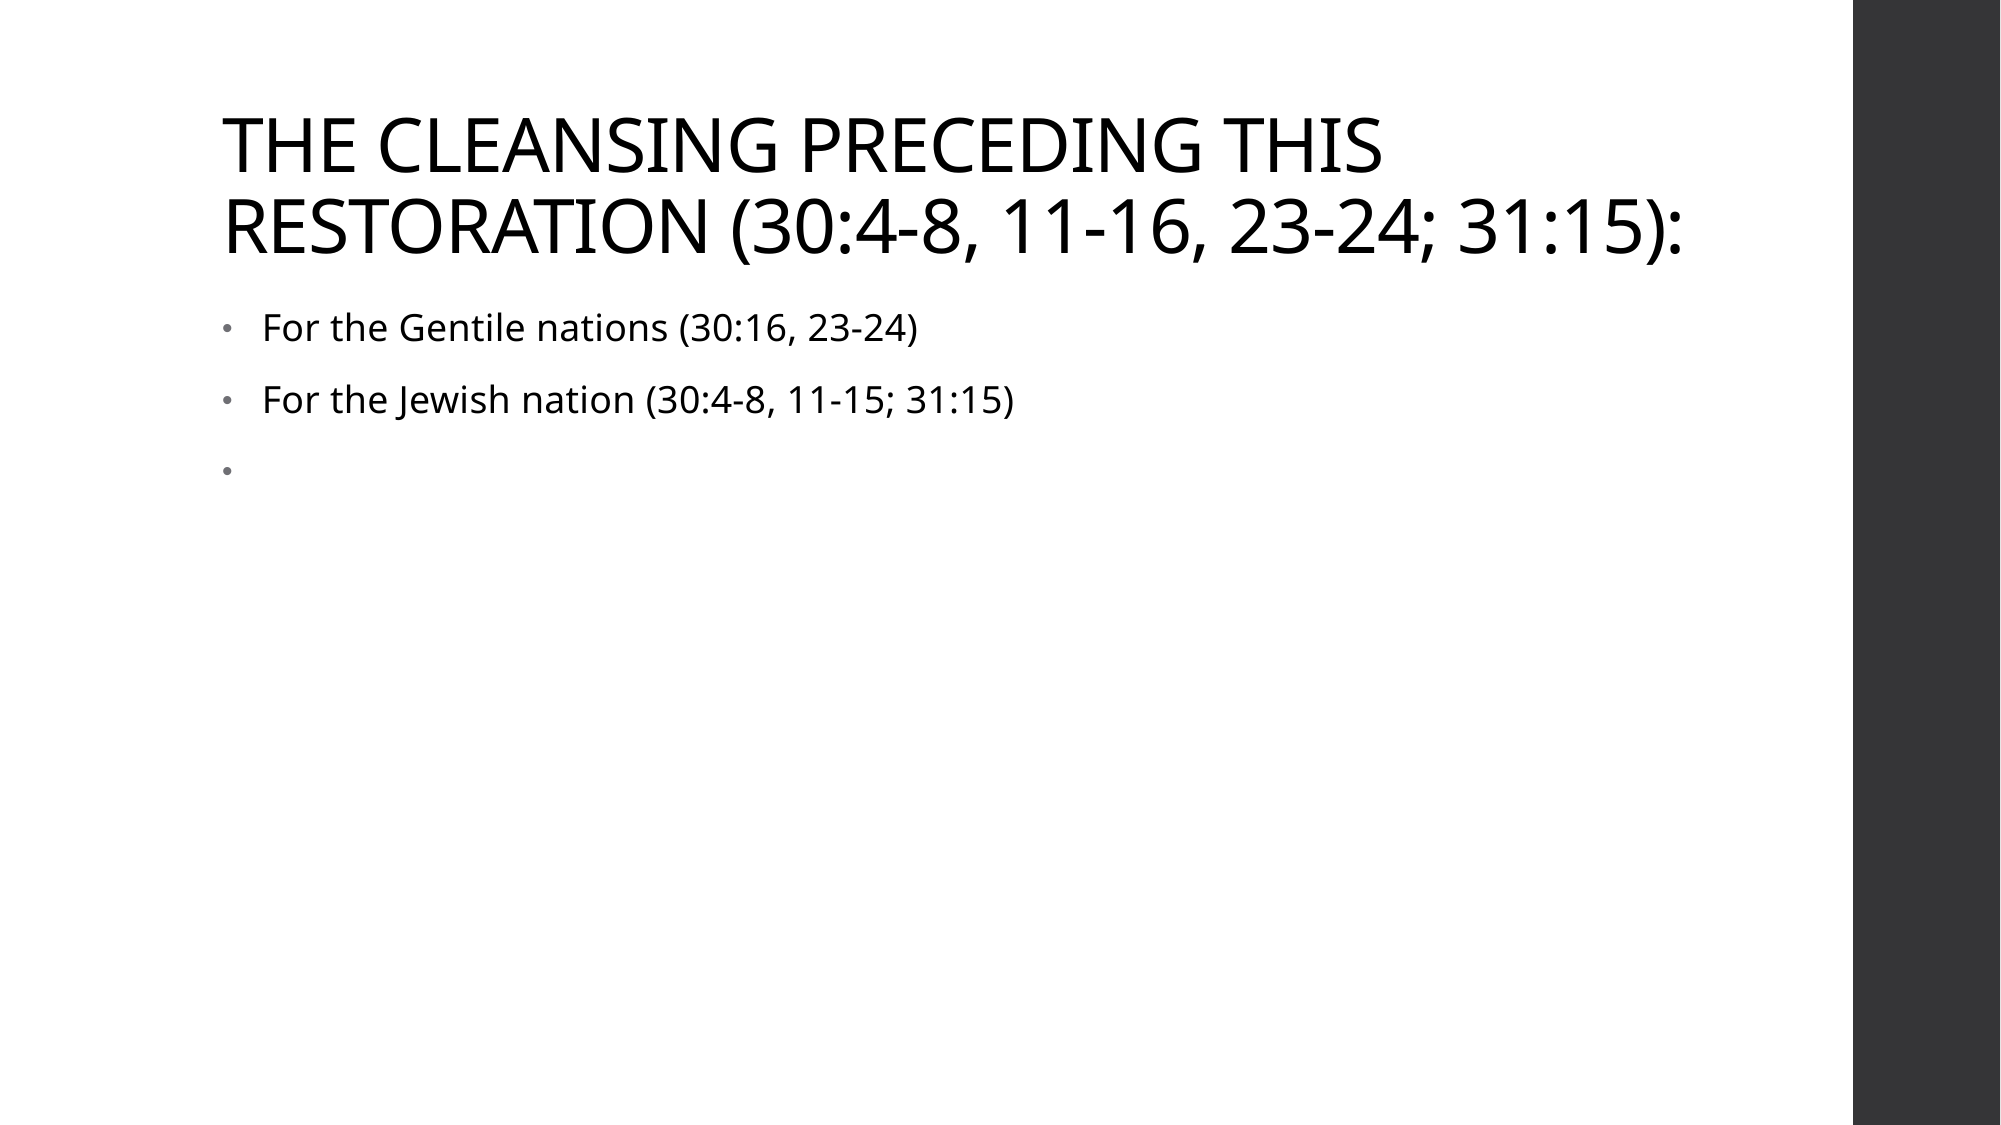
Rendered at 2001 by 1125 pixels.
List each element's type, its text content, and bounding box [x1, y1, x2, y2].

list For the Gentile nations (30:16, 23-24) For the Jewish nation (30:4-8, 11-15; 31:15) [206, 299, 1617, 1014]
title THE CLEANSING PRECEDING THIS RESTORATION (30:4-8, 11-16, 23-24; 31:15): [206, 60, 1797, 278]
